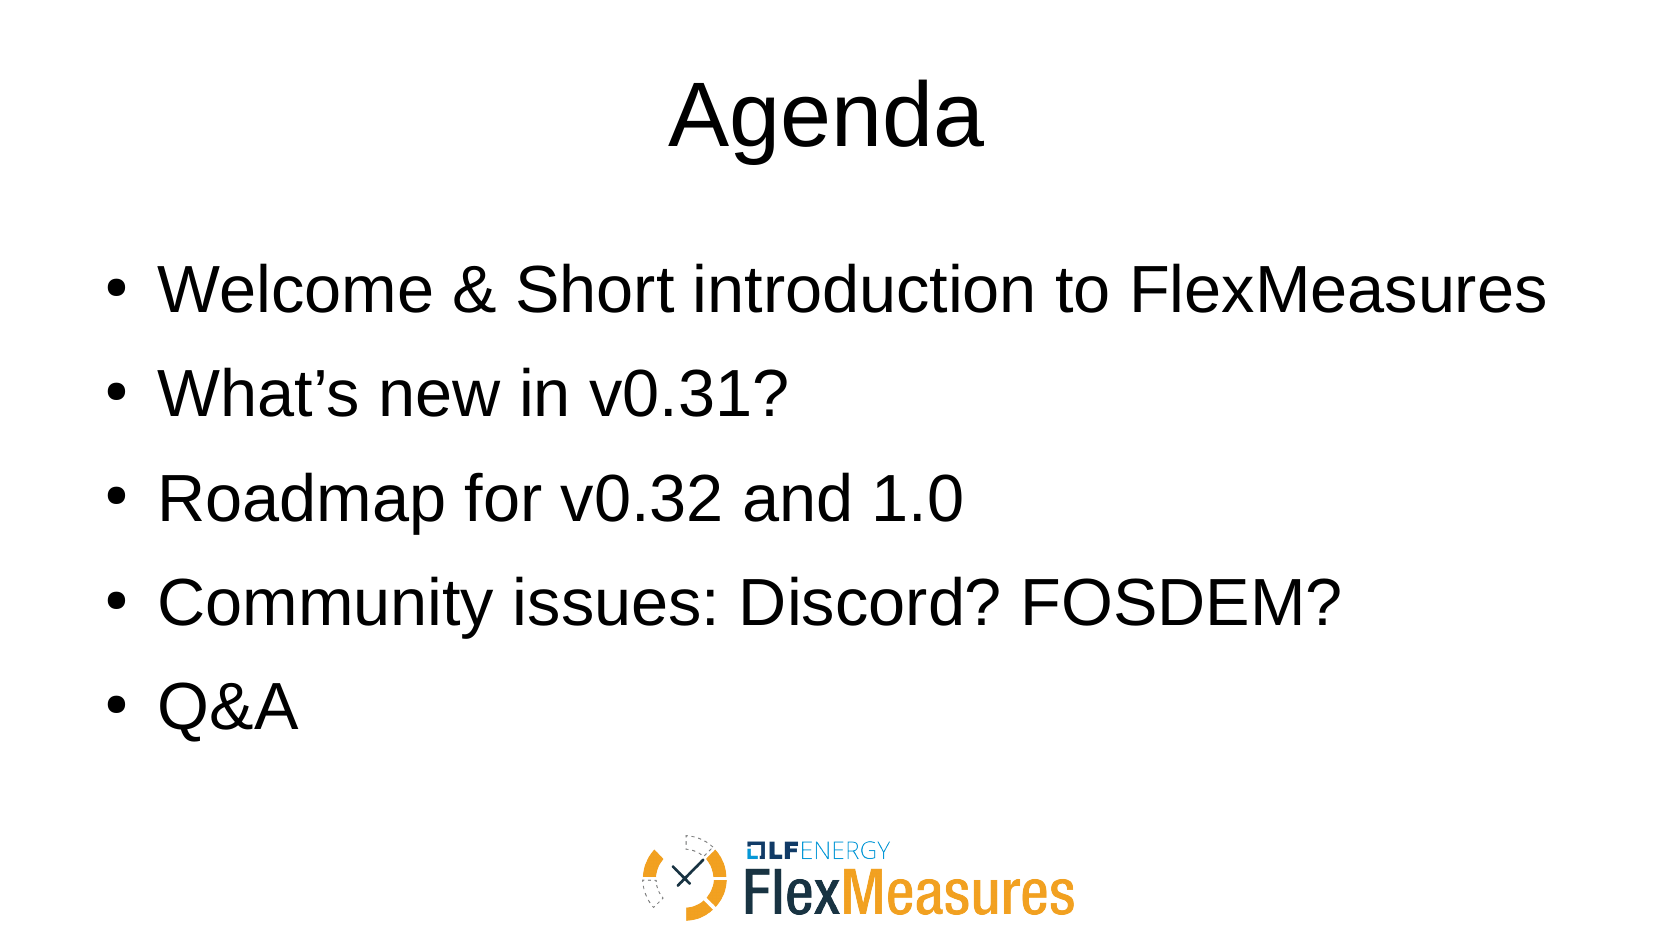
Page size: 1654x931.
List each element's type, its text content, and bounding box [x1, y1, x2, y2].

title Agenda [82, 37, 1571, 193]
list Welcome & Short introduction to FlexMeasures What’s new in v0.31? Roadmap for v0.32 and 1.0 Community issues: Discord? FOSDEM? Q&A [86, 251, 1575, 792]
picture [642, 835, 1074, 921]
